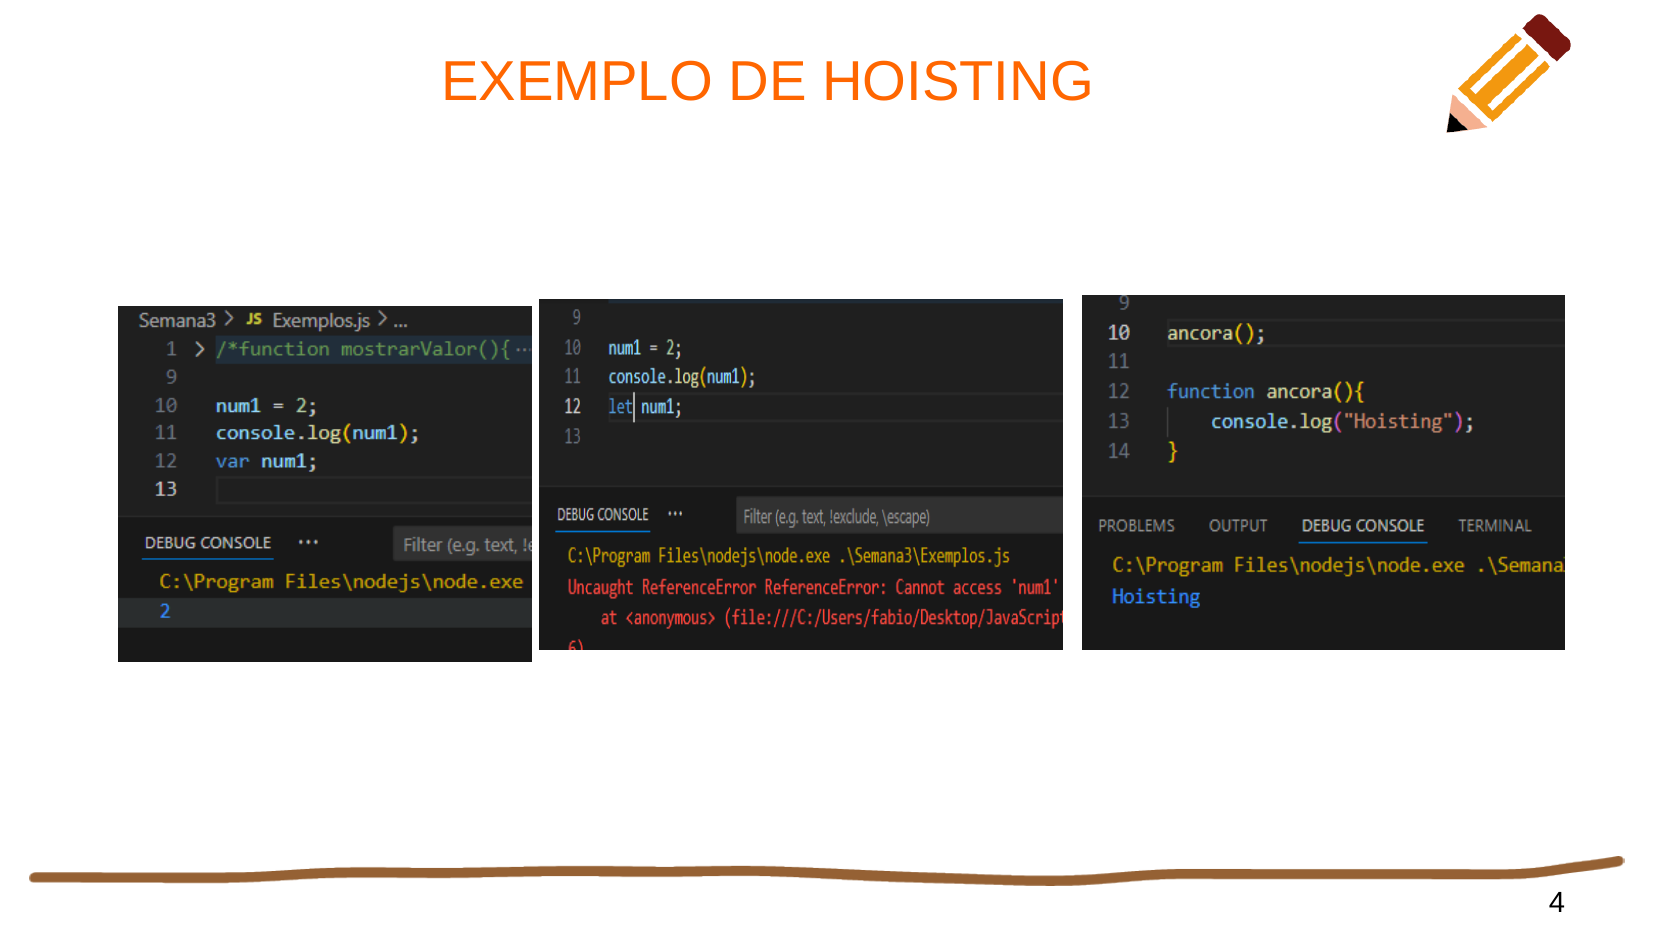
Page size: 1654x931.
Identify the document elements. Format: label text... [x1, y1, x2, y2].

picture [1446, 14, 1571, 133]
picture [118, 306, 532, 662]
picture [539, 299, 1063, 650]
picture [1082, 295, 1565, 650]
picture [29, 856, 1625, 886]
title EXEMPLO DE HOISTING [88, 29, 1447, 133]
